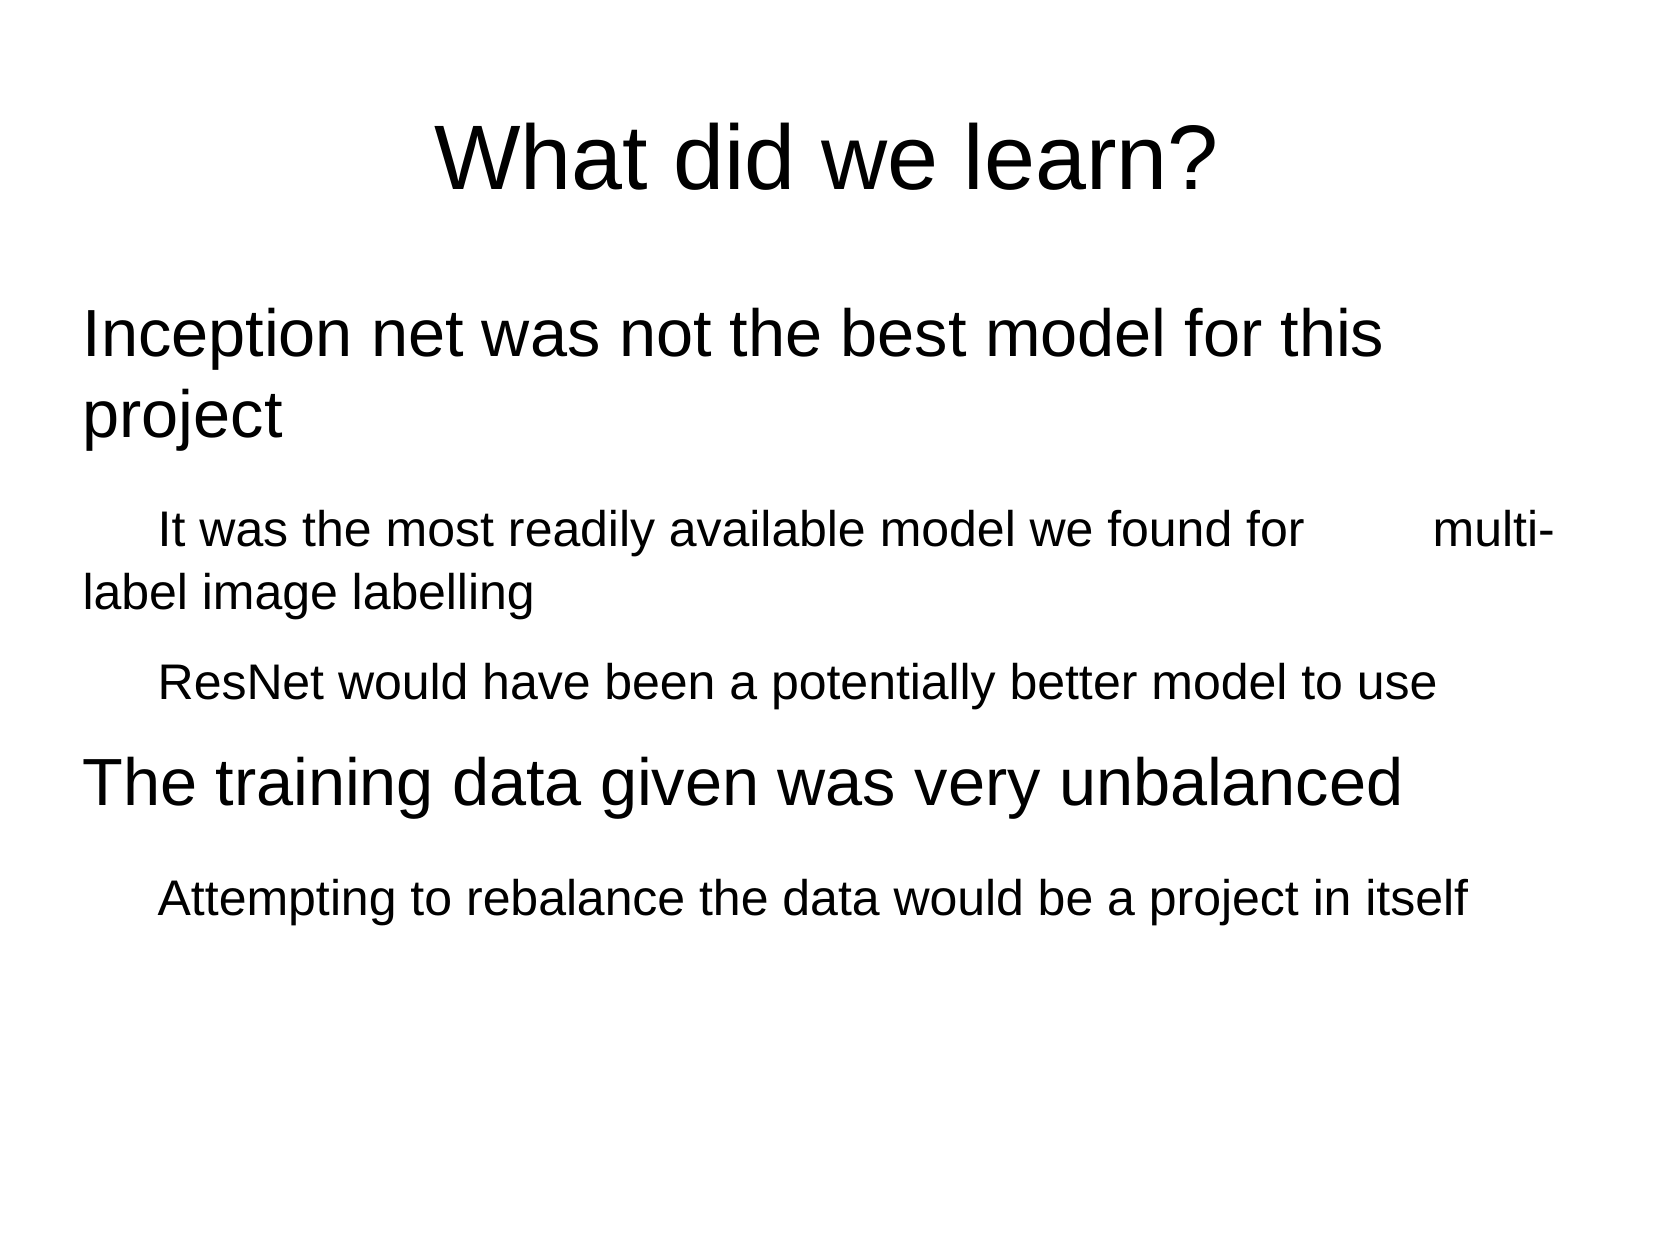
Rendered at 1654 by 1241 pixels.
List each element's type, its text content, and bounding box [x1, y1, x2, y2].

list Inception net was not the best model for this project It was the most readily available model we found for multi-label image labelling ResNet would have been a potentially better model to use The training data given was very unbalanced Attempting to rebalance the data would be a project in itself [82, 290, 1571, 1109]
title What did we learn? [82, 49, 1571, 257]
